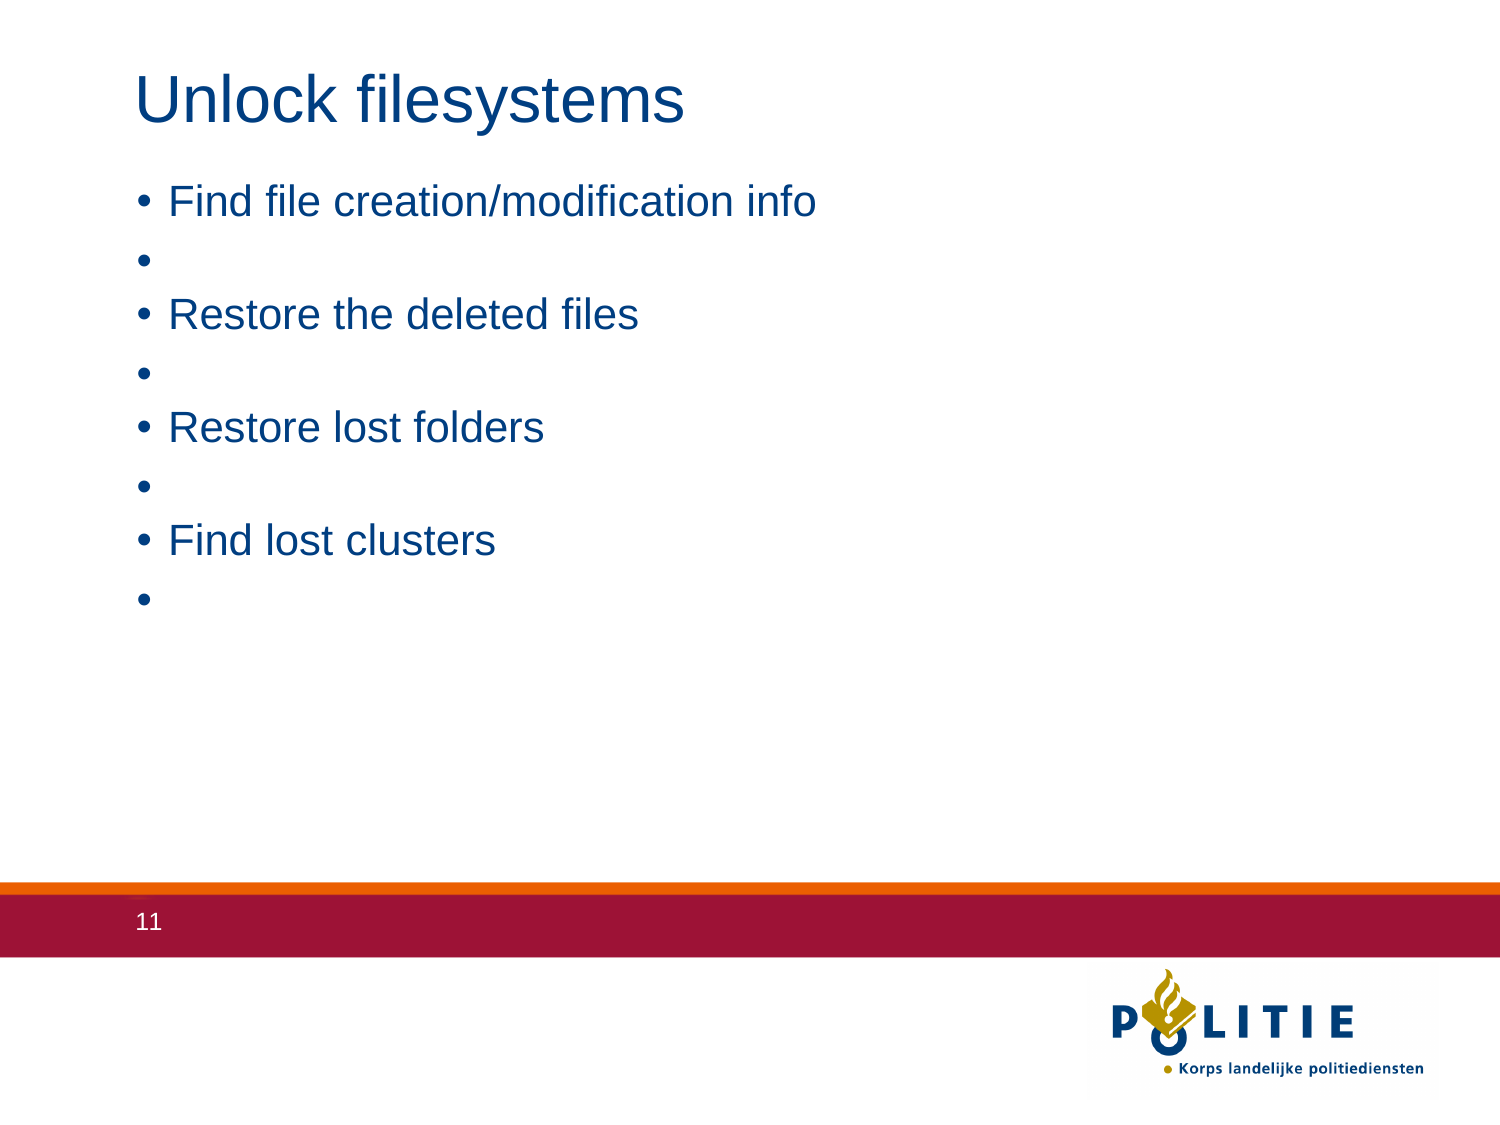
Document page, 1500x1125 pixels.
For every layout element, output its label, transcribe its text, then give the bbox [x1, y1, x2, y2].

list Find file creation/modification info Restore the deleted files Restore lost folders Find lost clusters [121, 174, 1351, 826]
picture [0, 0, 1500, 1125]
title Unlock filesystems [119, 46, 1351, 160]
